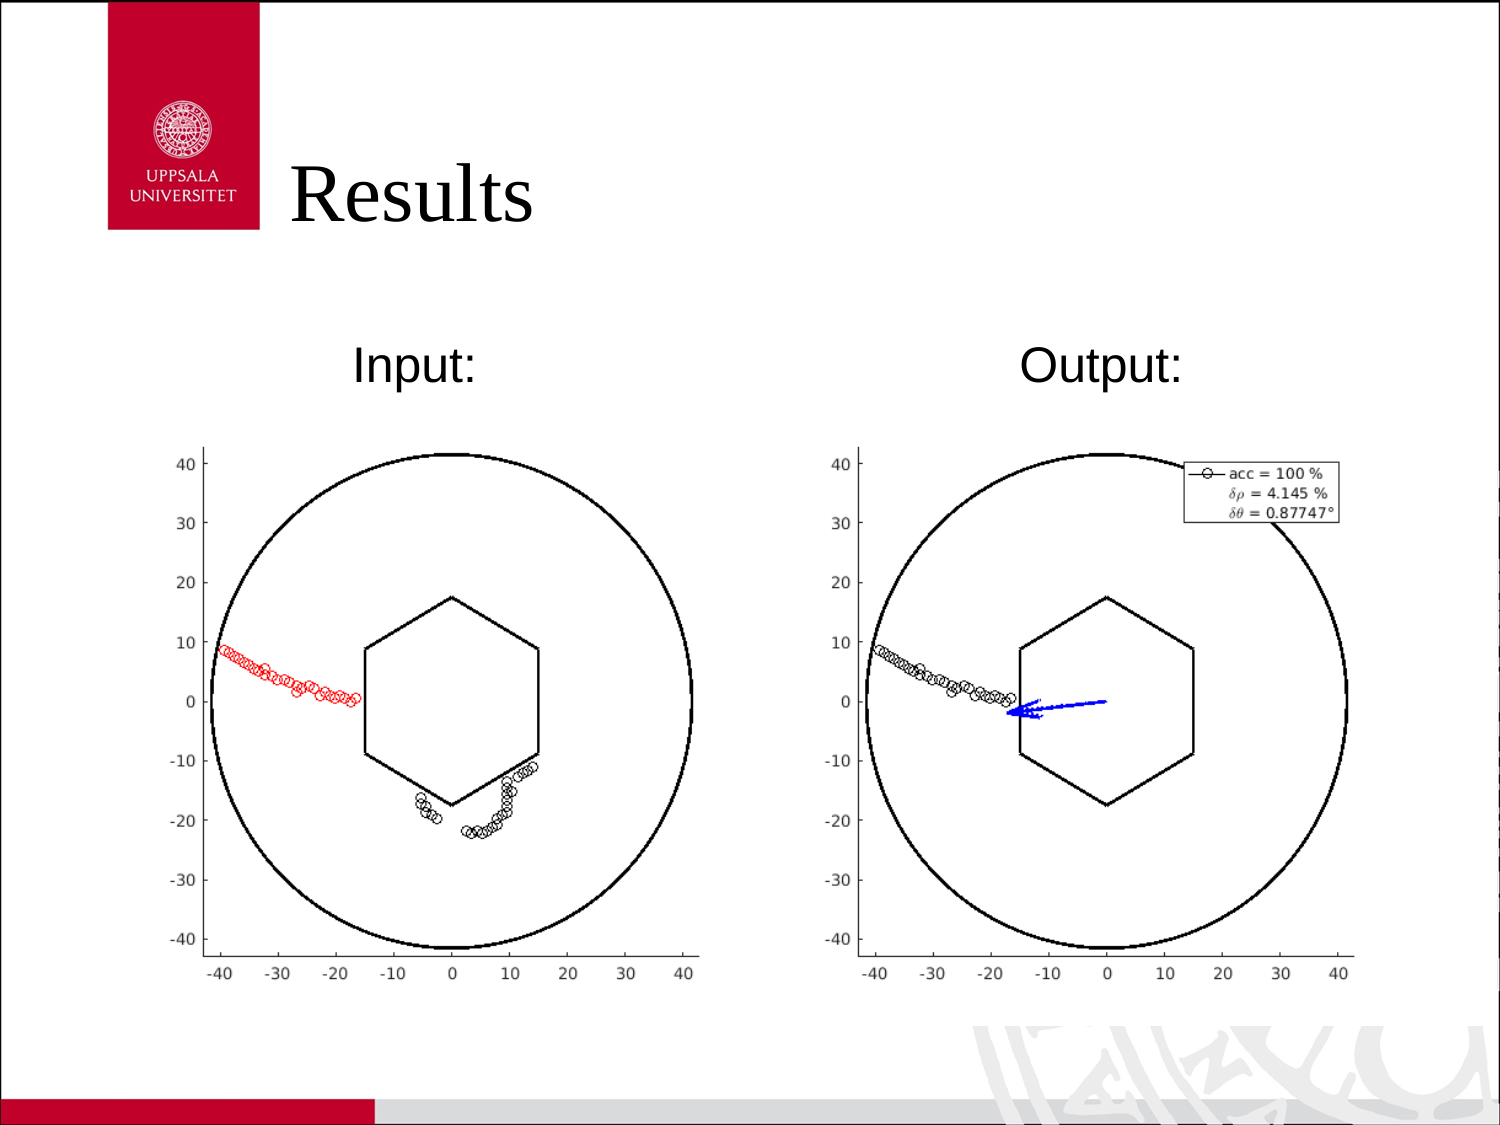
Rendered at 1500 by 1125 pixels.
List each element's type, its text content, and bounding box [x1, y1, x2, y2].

picture [0, 0, 1500, 1125]
text_box Input: [337, 330, 503, 401]
title Results [289, 99, 1436, 288]
text_box Output: [1004, 330, 1210, 401]
